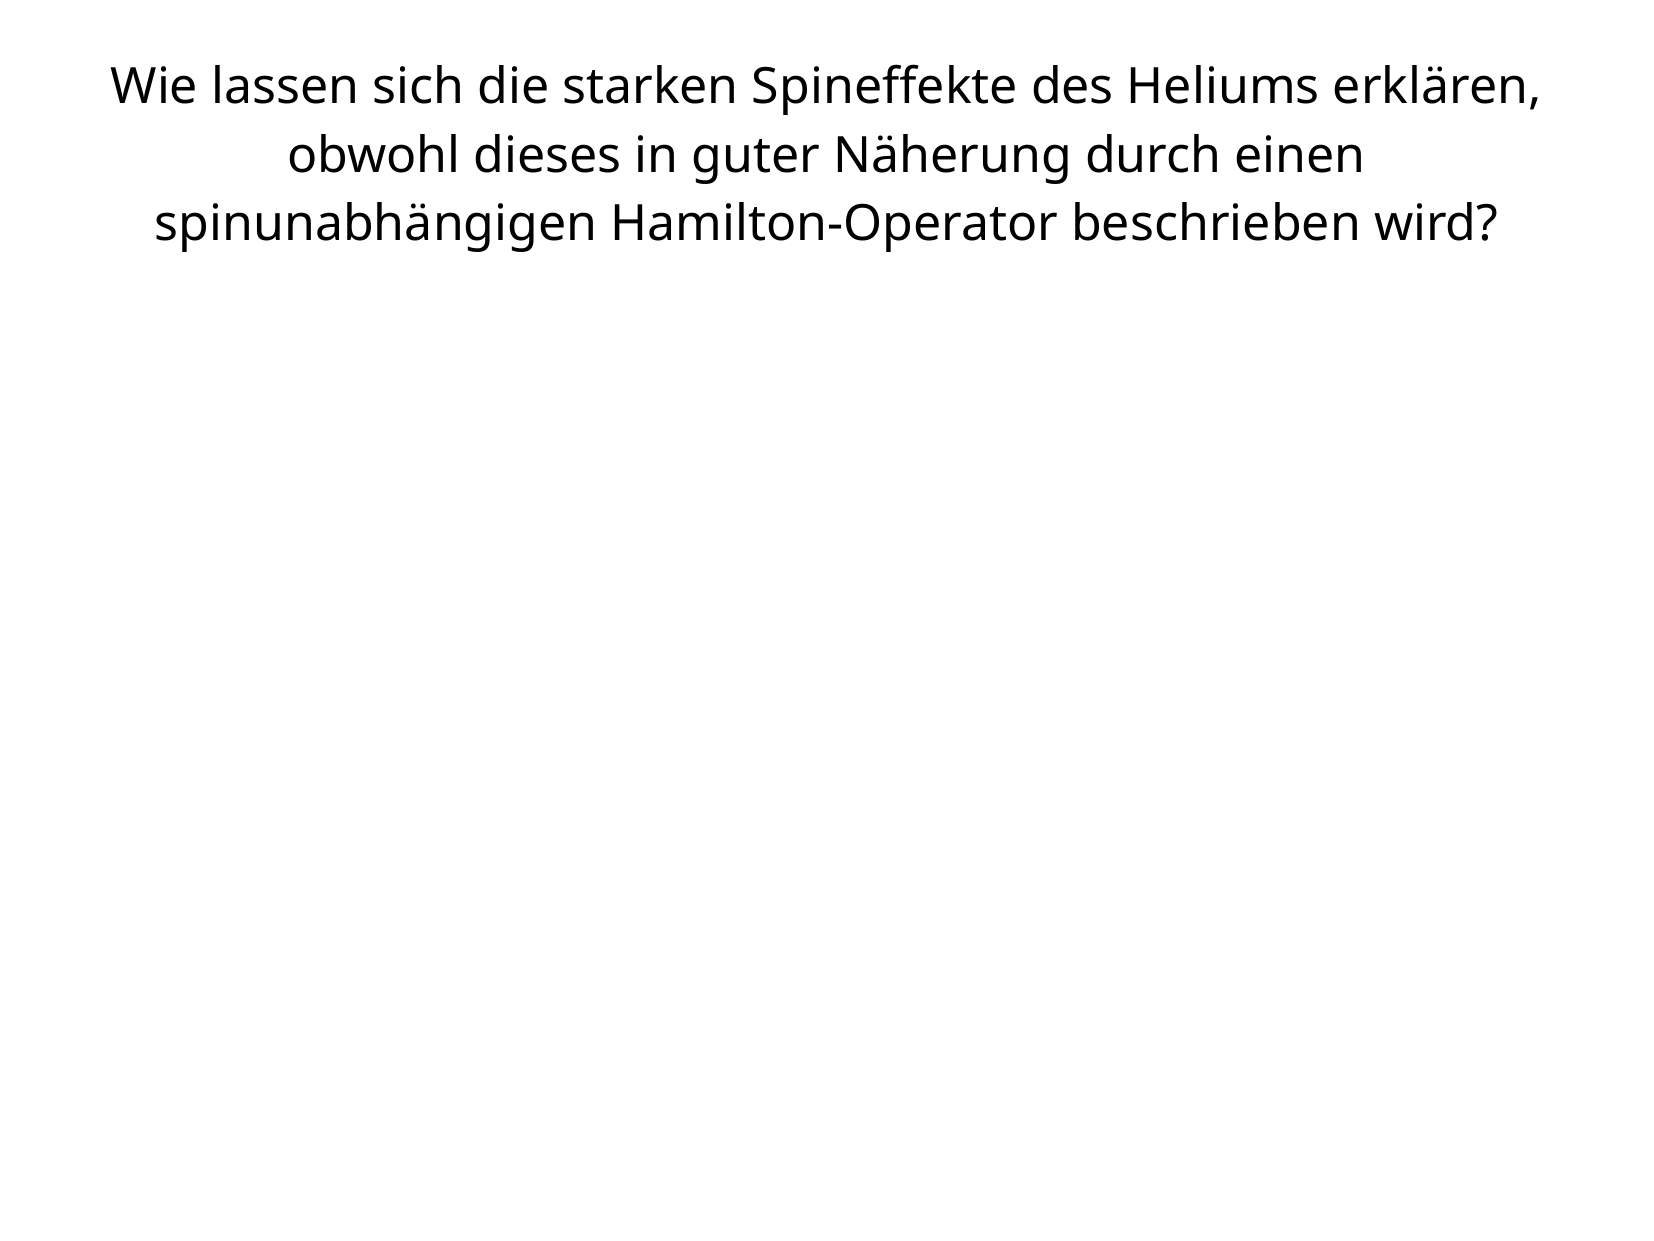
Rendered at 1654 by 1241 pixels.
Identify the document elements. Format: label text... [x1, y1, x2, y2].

title Wie lassen sich die starken Spineffekte des Heliums erklären, obwohl dieses in guter Näherung durch einen spinunabhängigen Hamilton-Operator beschrieben wird? [82, 49, 1571, 257]
